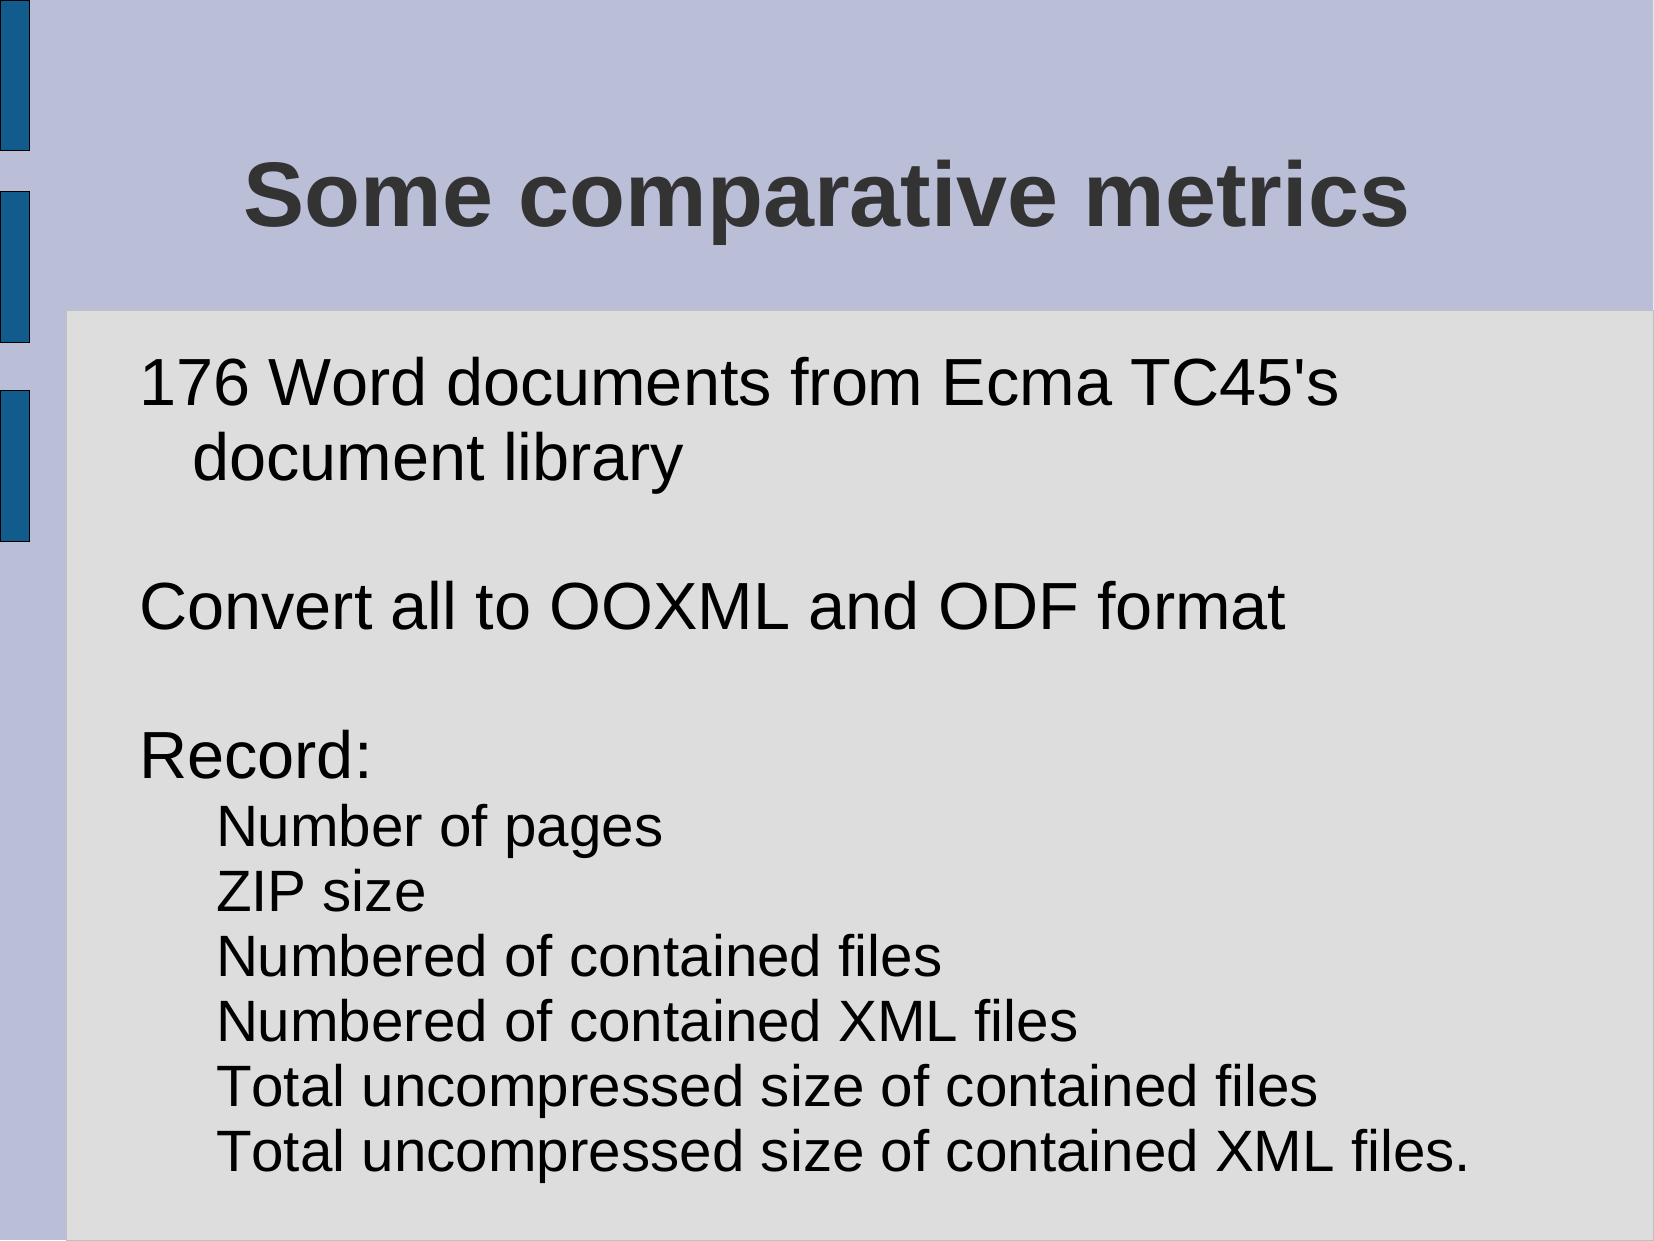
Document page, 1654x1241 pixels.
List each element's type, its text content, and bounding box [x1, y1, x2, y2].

list 176 Word documents from Ecma TC45's document library Convert all to OOXML and ODF format Record: Number of pages ZIP size Numbered of contained files Numbered of contained XML files Total uncompressed size of contained files Total uncompressed size of contained XML files. [121, 344, 1534, 1183]
title Some comparative metrics [121, 91, 1534, 299]
